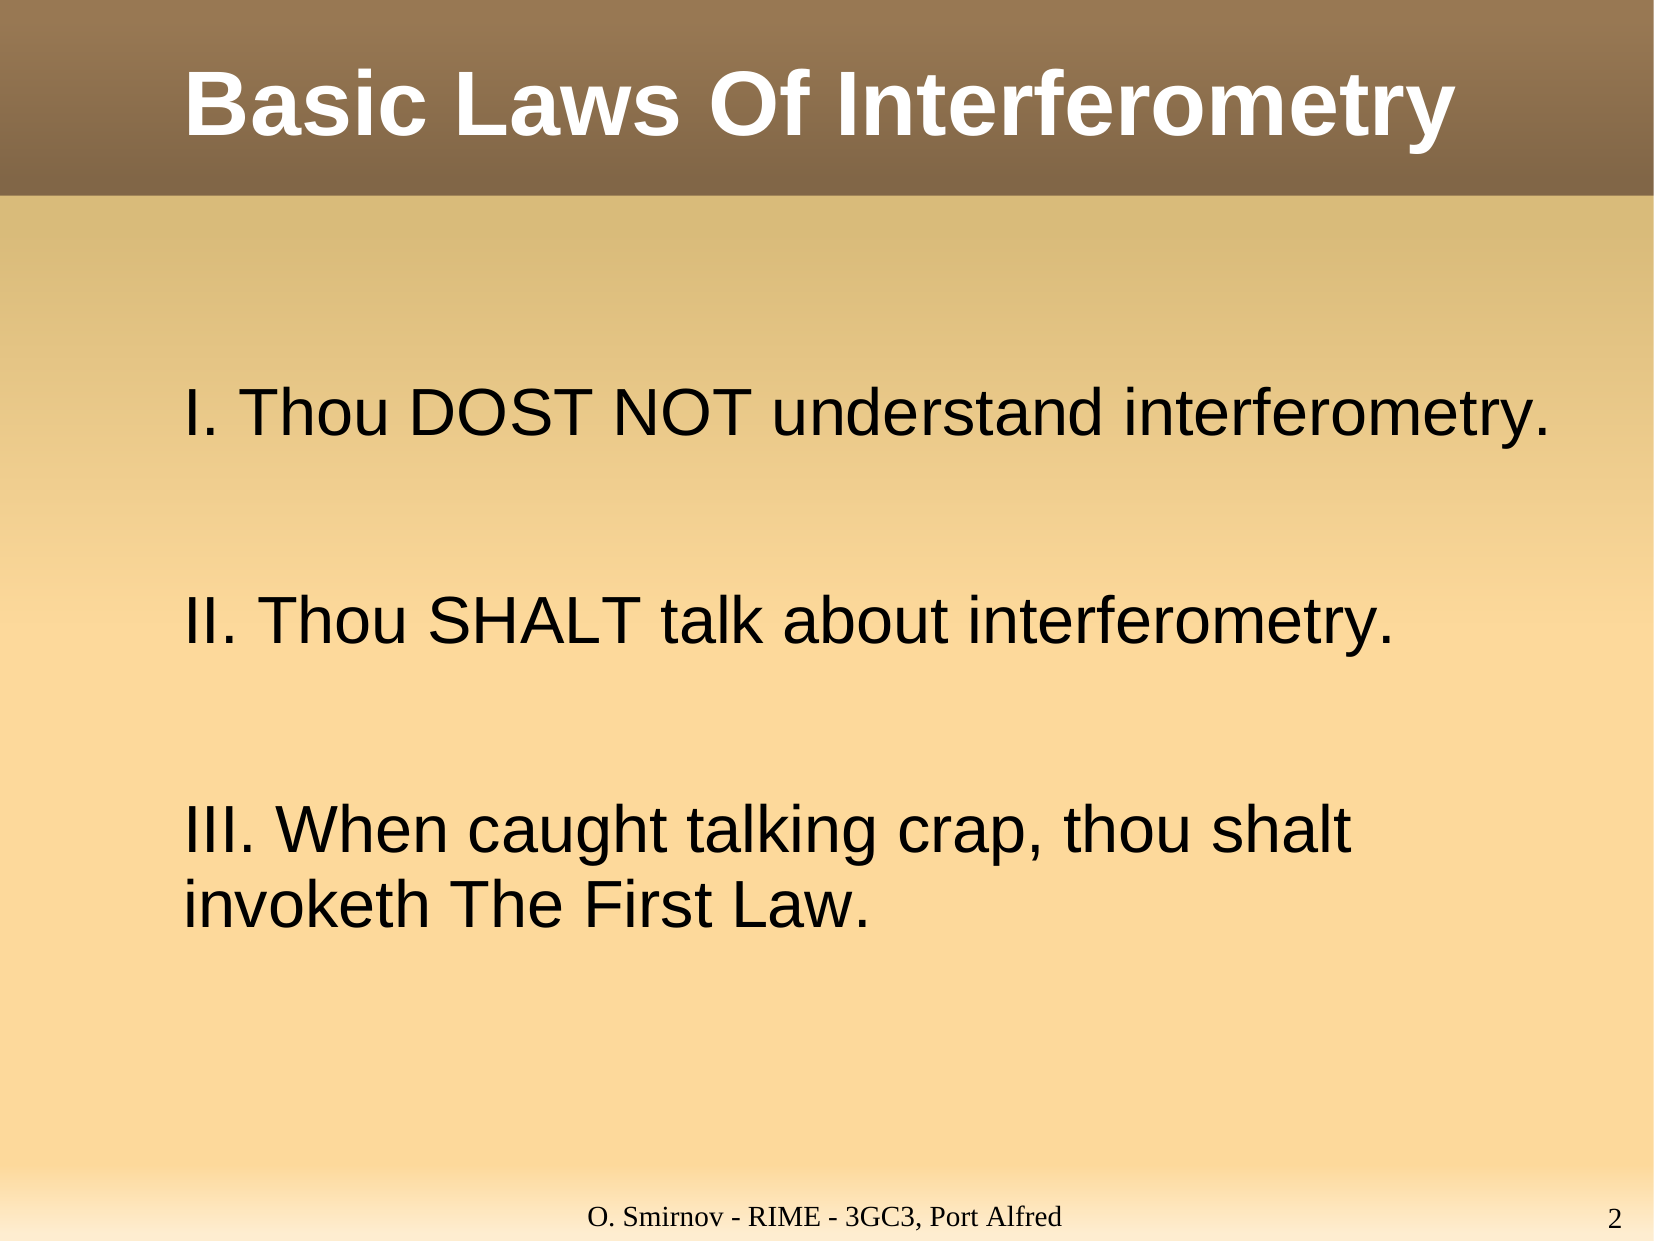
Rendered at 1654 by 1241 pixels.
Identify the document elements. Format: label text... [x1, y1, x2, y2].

picture [0, 0, 1654, 1241]
title Basic Laws Of Interferometry [76, 0, 1565, 208]
list I. Thou DOST NOT understand interferometry. II. Thou SHALT talk about interferometry. III. When caught talking crap, thou shalt invoketh The First Law. [112, 300, 1601, 1020]
